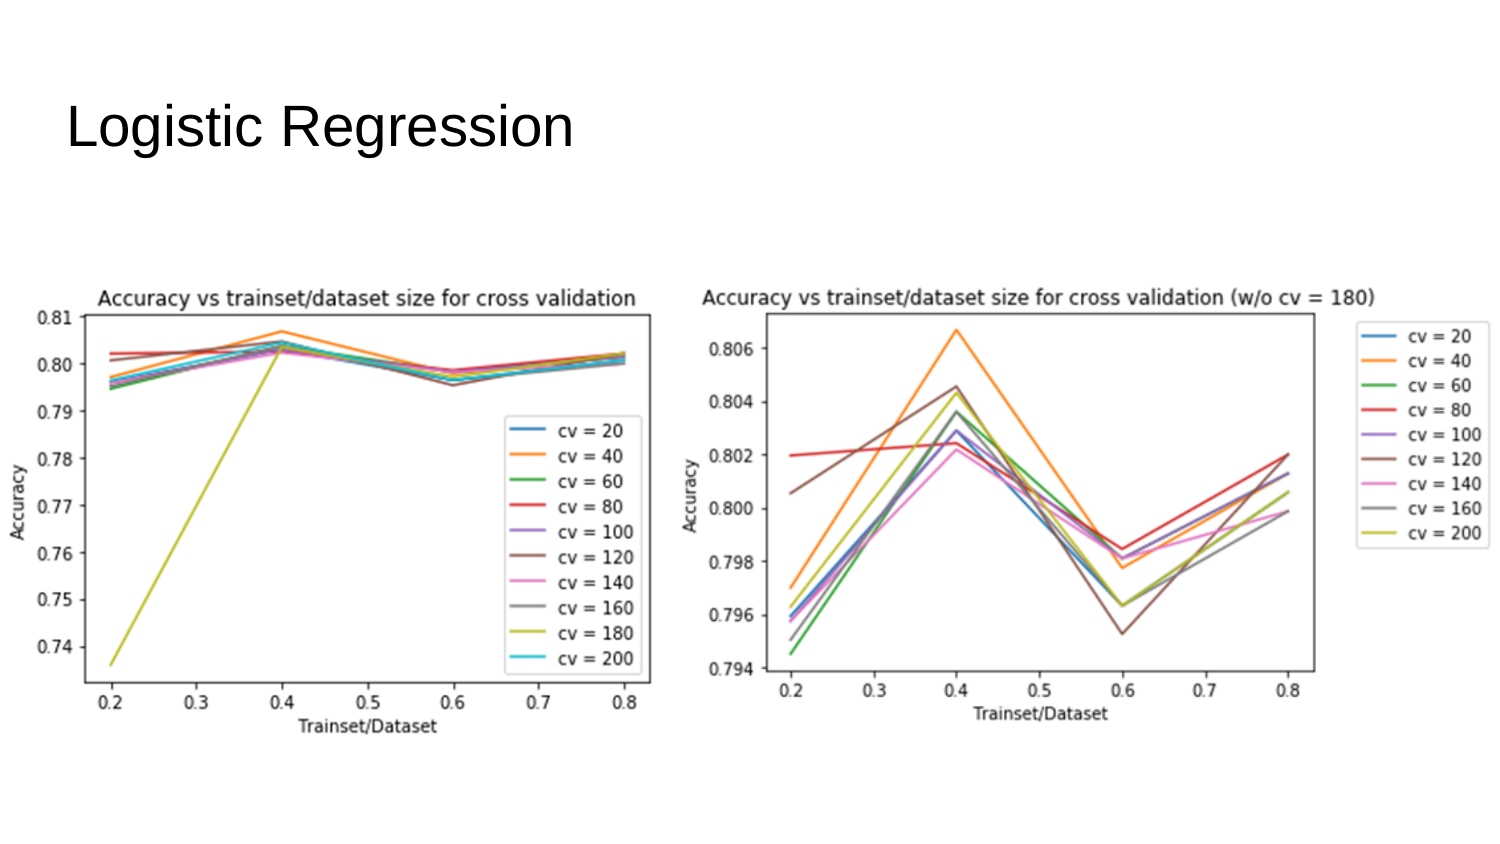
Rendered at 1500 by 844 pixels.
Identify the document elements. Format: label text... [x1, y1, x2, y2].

picture [673, 277, 1500, 733]
title Logistic Regression [51, 72, 1449, 167]
picture [0, 277, 666, 746]
